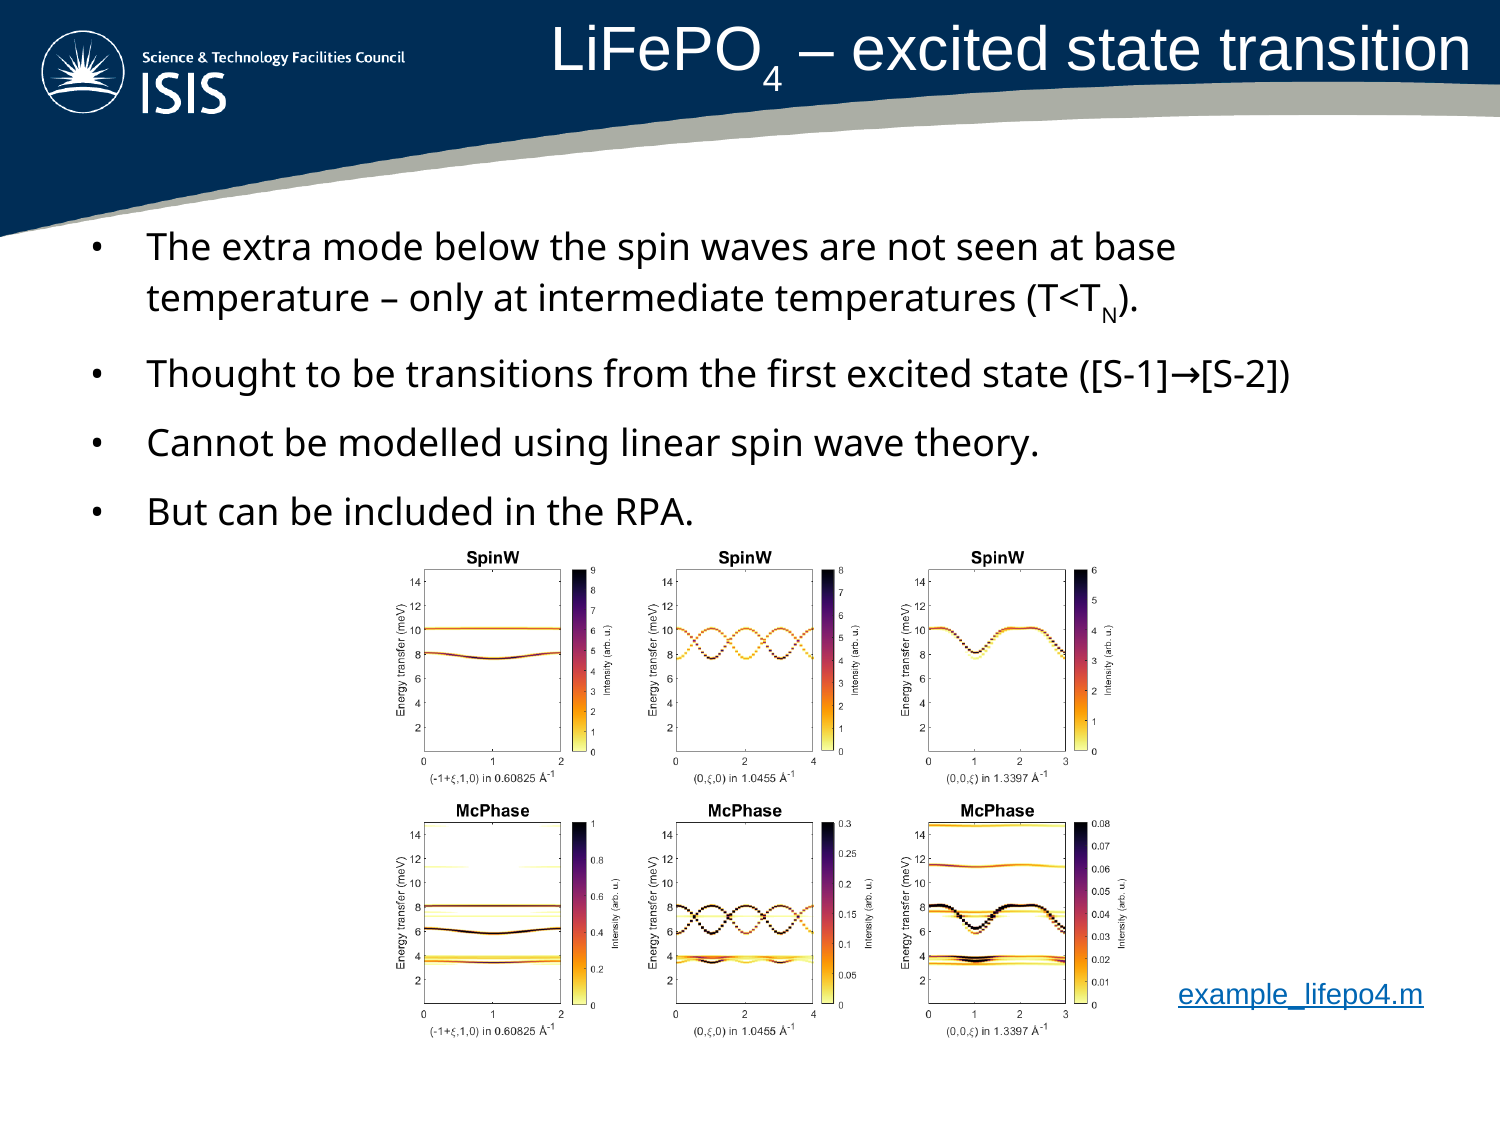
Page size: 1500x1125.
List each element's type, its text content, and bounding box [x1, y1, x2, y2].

text_box LiFePO4 – excited state transition [460, 6, 1489, 107]
list The extra mode below the spin waves are not seen at base temperature – only at intermediate temperatures (T<TN). Thought to be transitions from the first excited state ([S-1]→[S-2]) Cannot be modelled using linear spin wave theory. But can be included in the RPA. [75, 212, 1424, 1087]
text_box example_lifepo4.m [1163, 970, 1471, 1052]
picture [307, 529, 1205, 1064]
picture [0, 0, 1500, 303]
